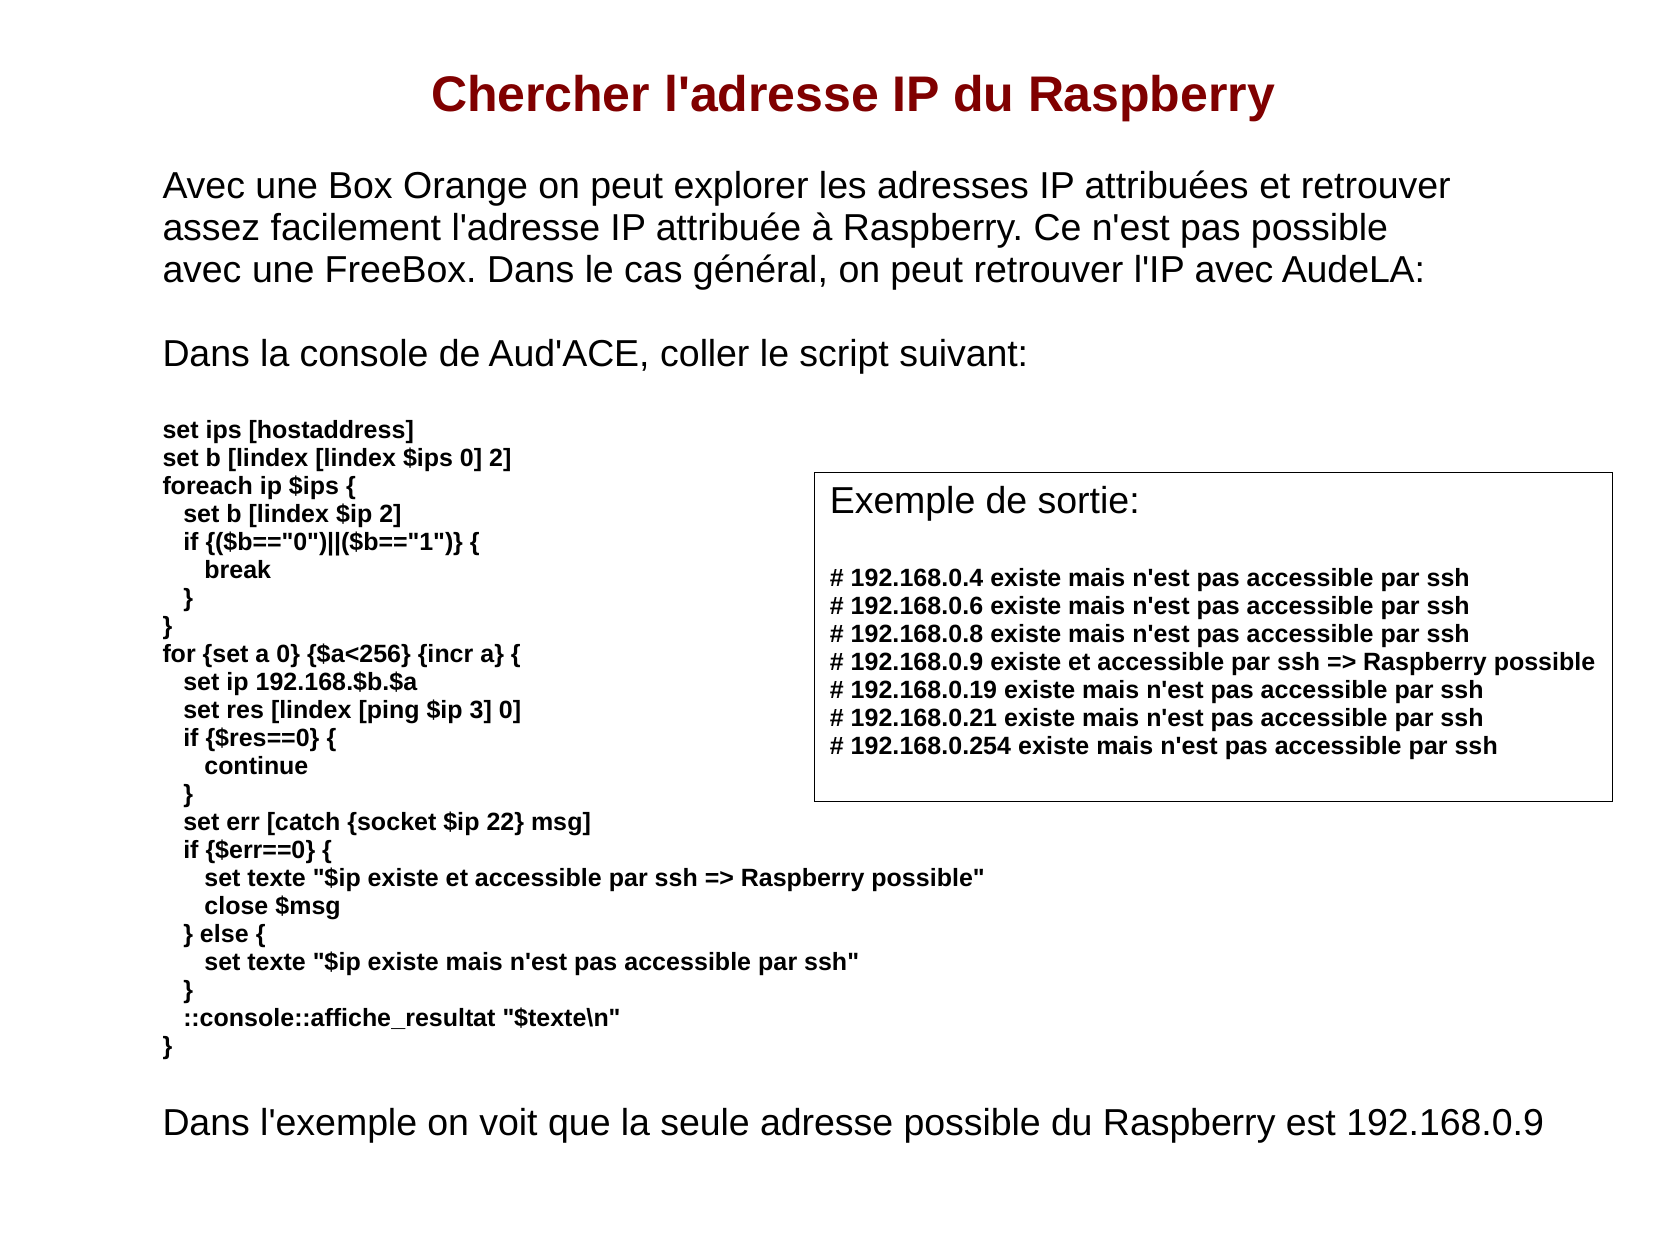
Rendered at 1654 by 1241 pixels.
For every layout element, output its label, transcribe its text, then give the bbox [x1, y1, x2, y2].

text_box Exemple de sortie: # 192.168.0.4 existe mais n'est pas accessible par ssh # 192.168.0.6 existe mais n'est pas accessible par ssh # 192.168.0.8 existe mais n'est pas accessible par ssh # 192.168.0.9 existe et accessible par ssh => Raspberry possible # 192.168.0.19 existe mais n'est pas accessible par ssh # 192.168.0.21 existe mais n'est pas accessible par ssh # 192.168.0.254 existe mais n'est pas accessible par ssh [814, 472, 1612, 802]
text_box Chercher l'adresse IP du Raspberry Avec une Box Orange on peut explorer les adresses IP attribuées et retrouver assez facilement l'adresse IP attribuée à Raspberry. Ce n'est pas possible avec une FreeBox. Dans le cas général, on peut retrouver l'IP avec AudeLA: Dans la console de Aud'ACE, coller le script suivant: set ips [hostaddress] set b [lindex [lindex $ips 0] 2] foreach ip $ips { set b [lindex $ip 2] if {($b=="0")||($b=="1")} { break } } for {set a 0} {$a<256} {incr a} { set ip 192.168.$b.$a set res [lindex [ping $ip 3] 0] if {$res==0} { continue } set err [catch {socket $ip 22} msg] if {$err==0} { set texte "$ip existe et accessible par ssh => Raspberry possible" close $msg } else { set texte "$ip existe mais n'est pas accessible par ssh" } ::console::affiche_resultat "$texte\n" } Dans l'exemple on voit que la seule adresse possible du Raspberry est 192.168.0.9 [147, 59, 1559, 1213]
